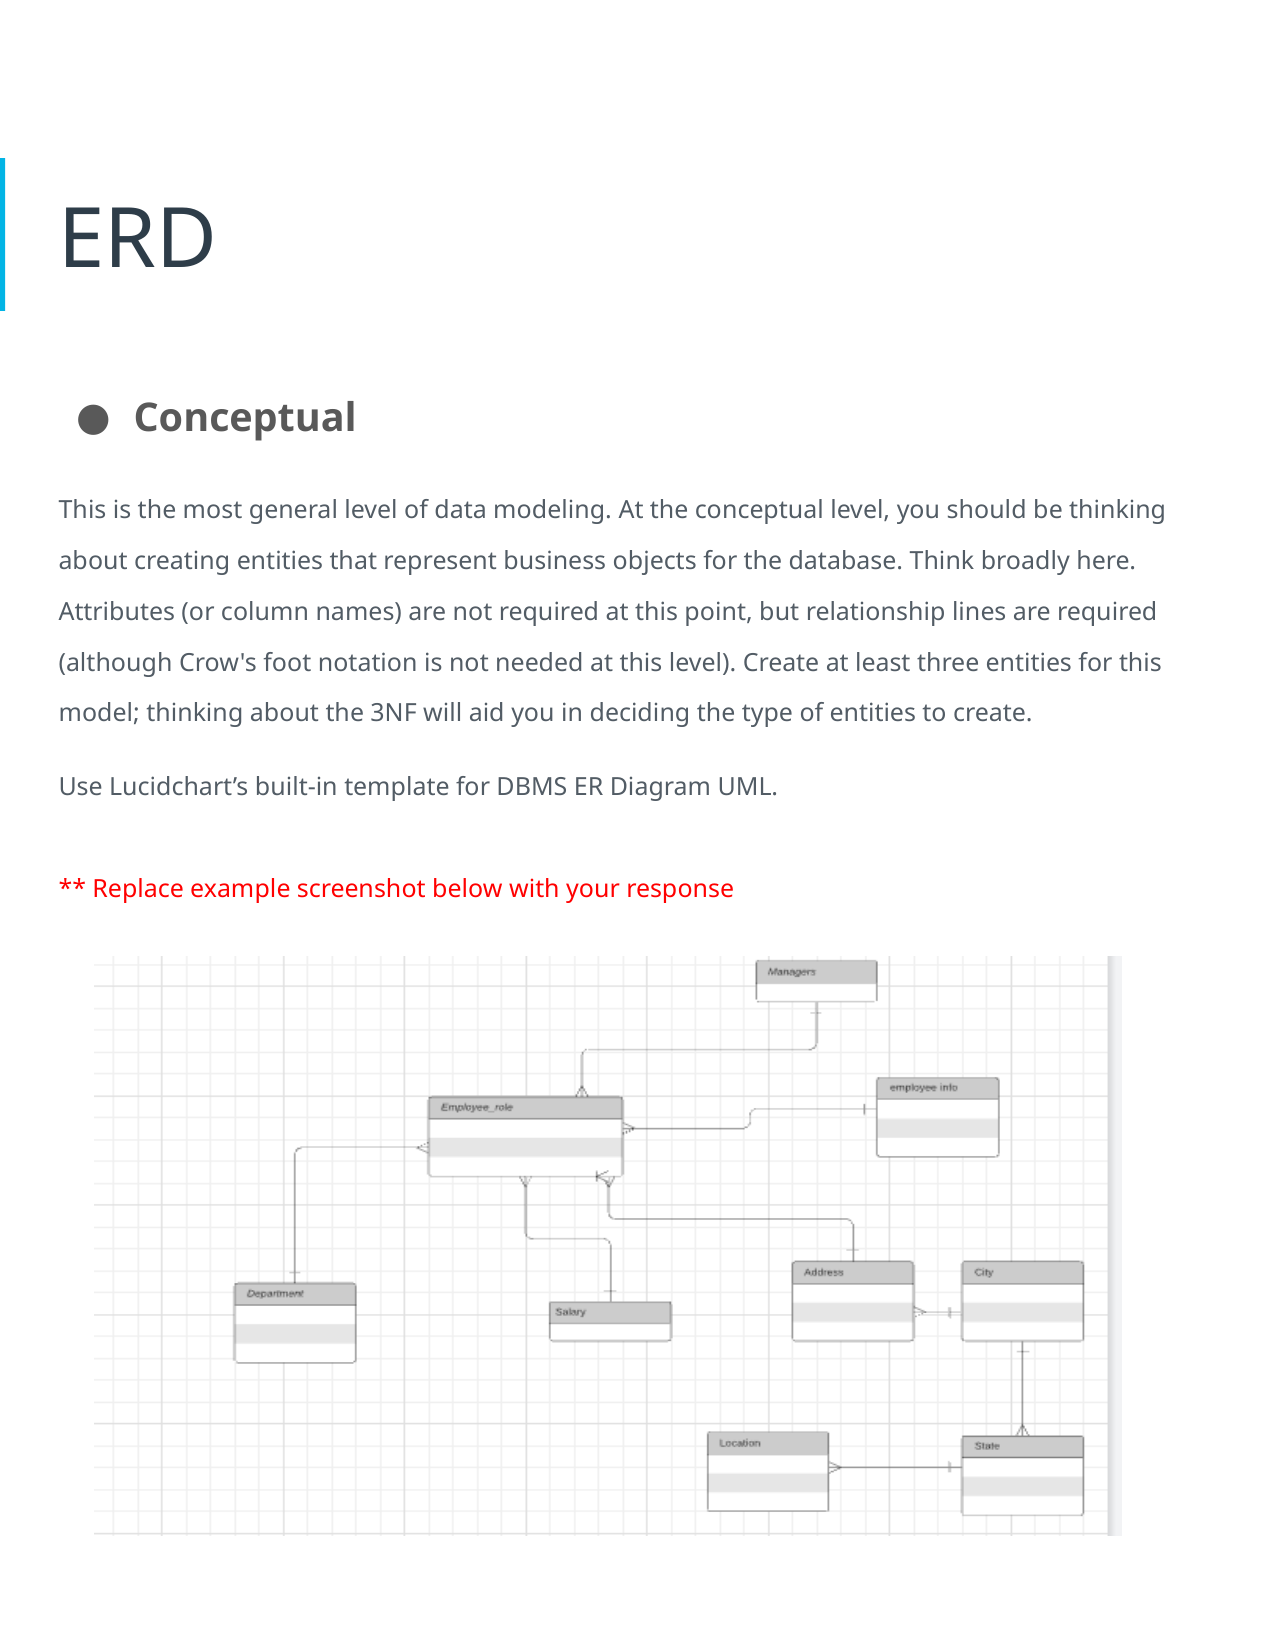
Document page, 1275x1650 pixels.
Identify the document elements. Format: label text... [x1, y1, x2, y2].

title ERD [43, 142, 1232, 327]
picture [94, 956, 1122, 1536]
list Conceptual This is the most general level of data modeling. At the conceptual level, you should be thinking about creating entities that represent business objects for the database. Think broadly here. Attributes (or column names) are not required at this point, but relationship lines are required (although Crow's foot notation is not needed at this level). Create at least three entities for this model; thinking about the 3NF will aid you in deciding the type of entities to create. Use Lucidchart’s built-in template for DBMS ER Diagram UML. ** Replace example screenshot below with your response [43, 369, 1232, 1639]
